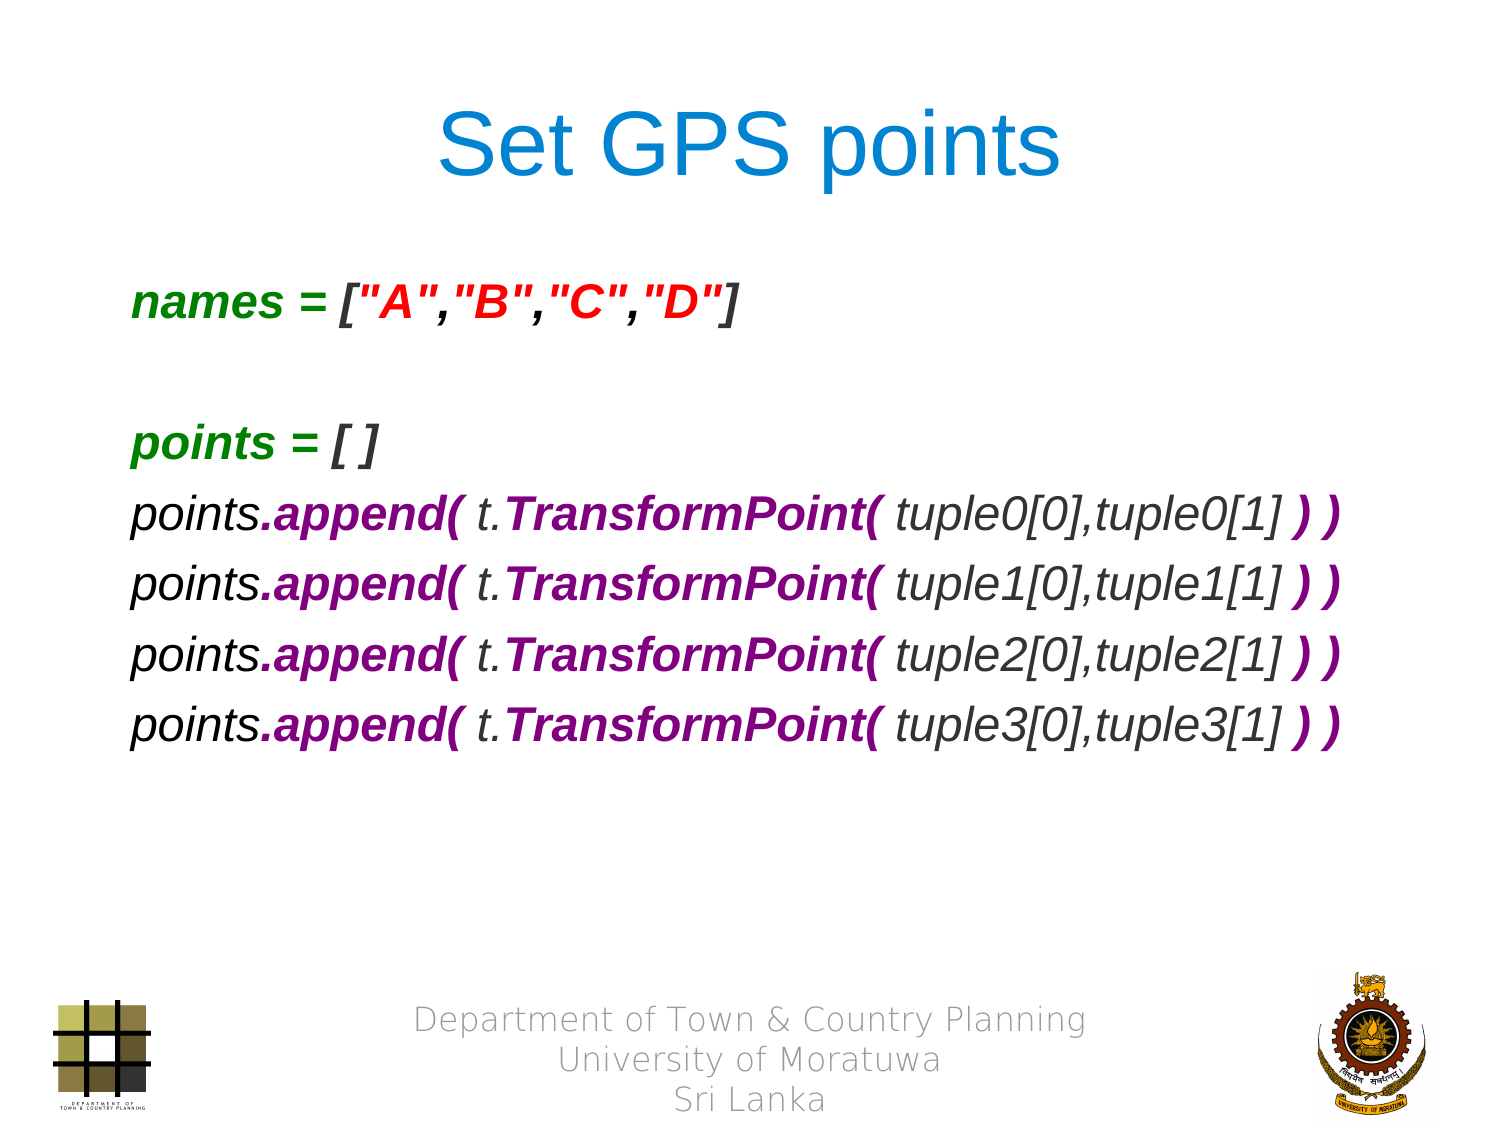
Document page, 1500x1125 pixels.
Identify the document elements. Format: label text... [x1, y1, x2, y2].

picture [1312, 966, 1435, 1125]
list names = ["A","B","C","D"] points = [ ] points.append( t.TransformPoint( tuple0[0],tuple0[1] ) ) points.append( t.TransformPoint( tuple1[0],tuple1[1] ) ) points.append( t.TransformPoint( tuple2[0],tuple2[1] ) ) points.append( t.TransformPoint( tuple3[0],tuple3[1] ) ) [75, 262, 1426, 916]
title Set GPS points [75, 45, 1426, 233]
picture [53, 1000, 151, 1110]
